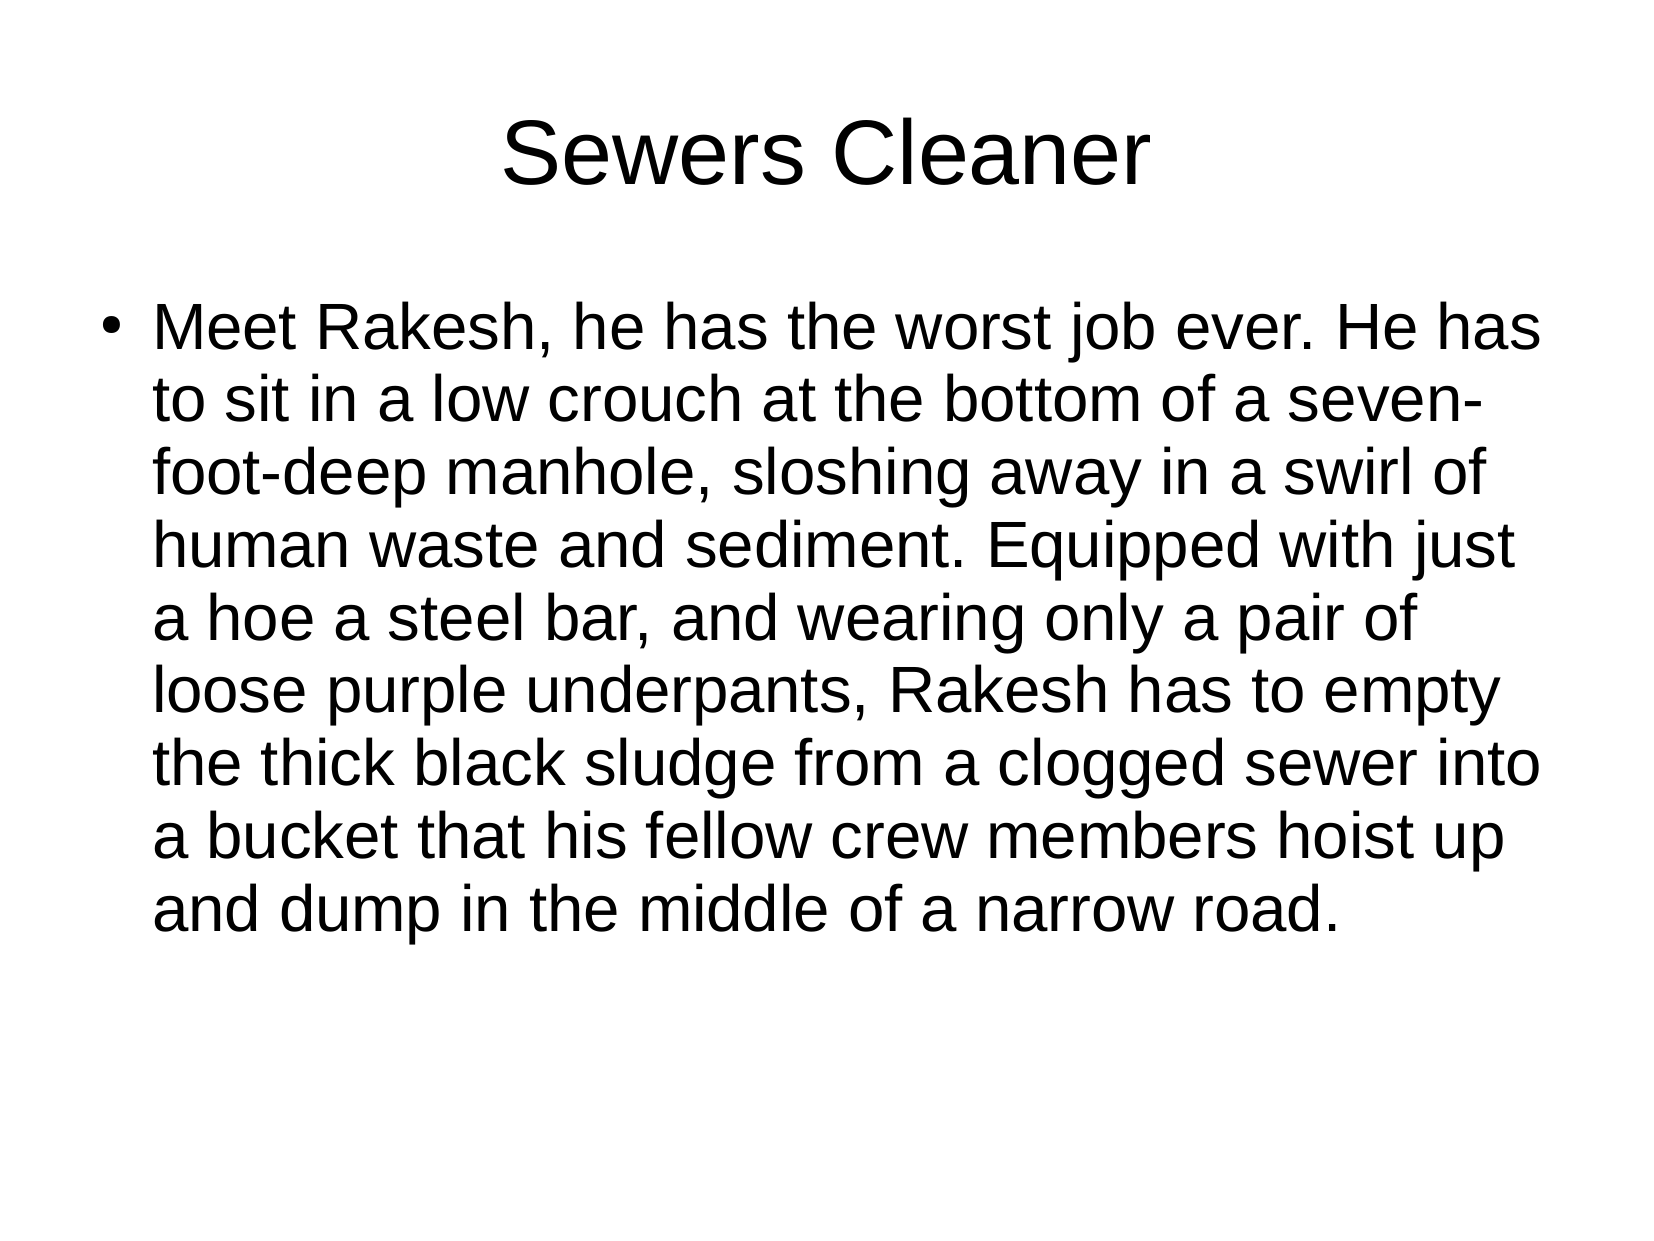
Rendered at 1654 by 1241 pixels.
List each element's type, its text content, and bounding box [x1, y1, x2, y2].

title Sewers Cleaner [82, 49, 1571, 257]
list Meet Rakesh, he has the worst job ever. He has to sit in a low crouch at the bottom of a seven-foot-deep manhole, sloshing away in a swirl of human waste and sediment. Equipped with just a hoe a steel bar, and wearing only a pair of loose purple underpants, Rakesh has to empty the thick black sludge from a clogged sewer into a bucket that his fellow crew members hoist up and dump in the middle of a narrow road. [82, 290, 1571, 1010]
